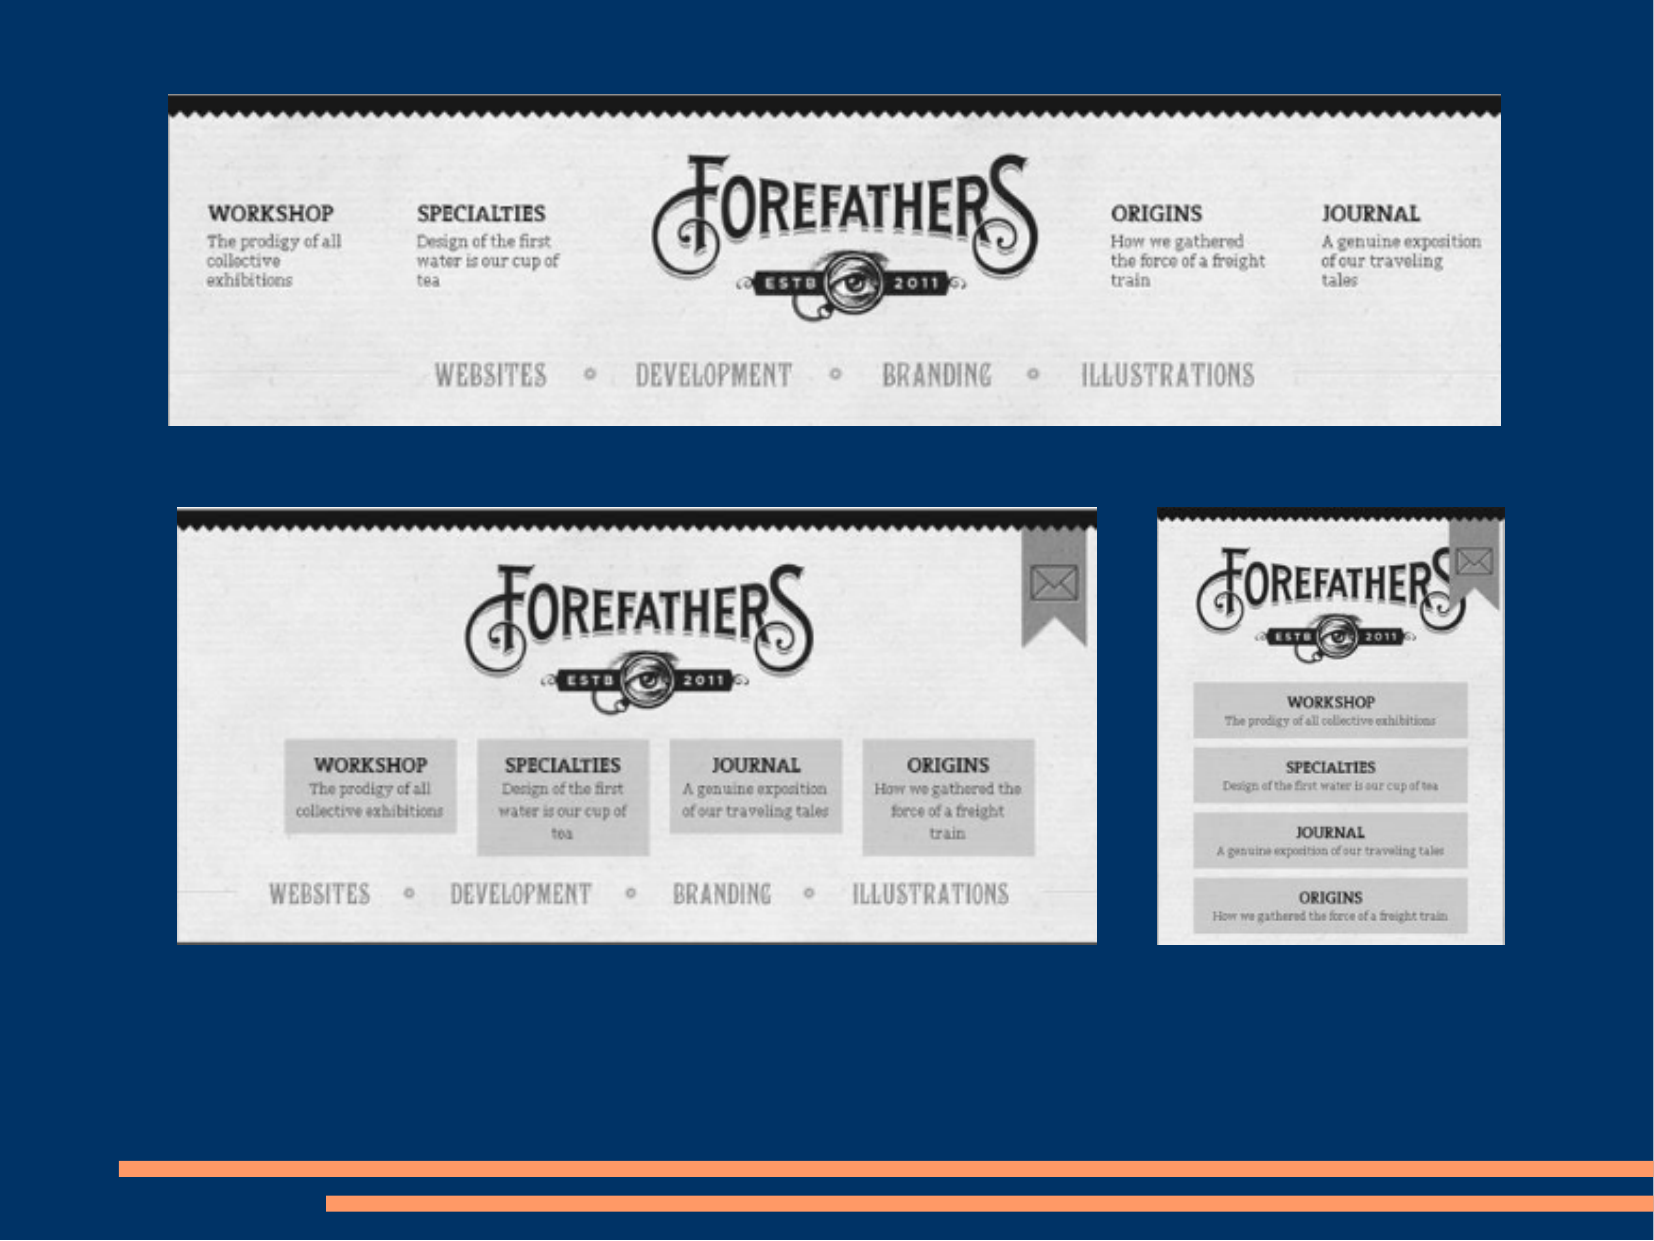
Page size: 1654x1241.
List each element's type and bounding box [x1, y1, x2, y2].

picture [177, 507, 1097, 945]
picture [168, 94, 1501, 426]
picture [1157, 507, 1505, 945]
